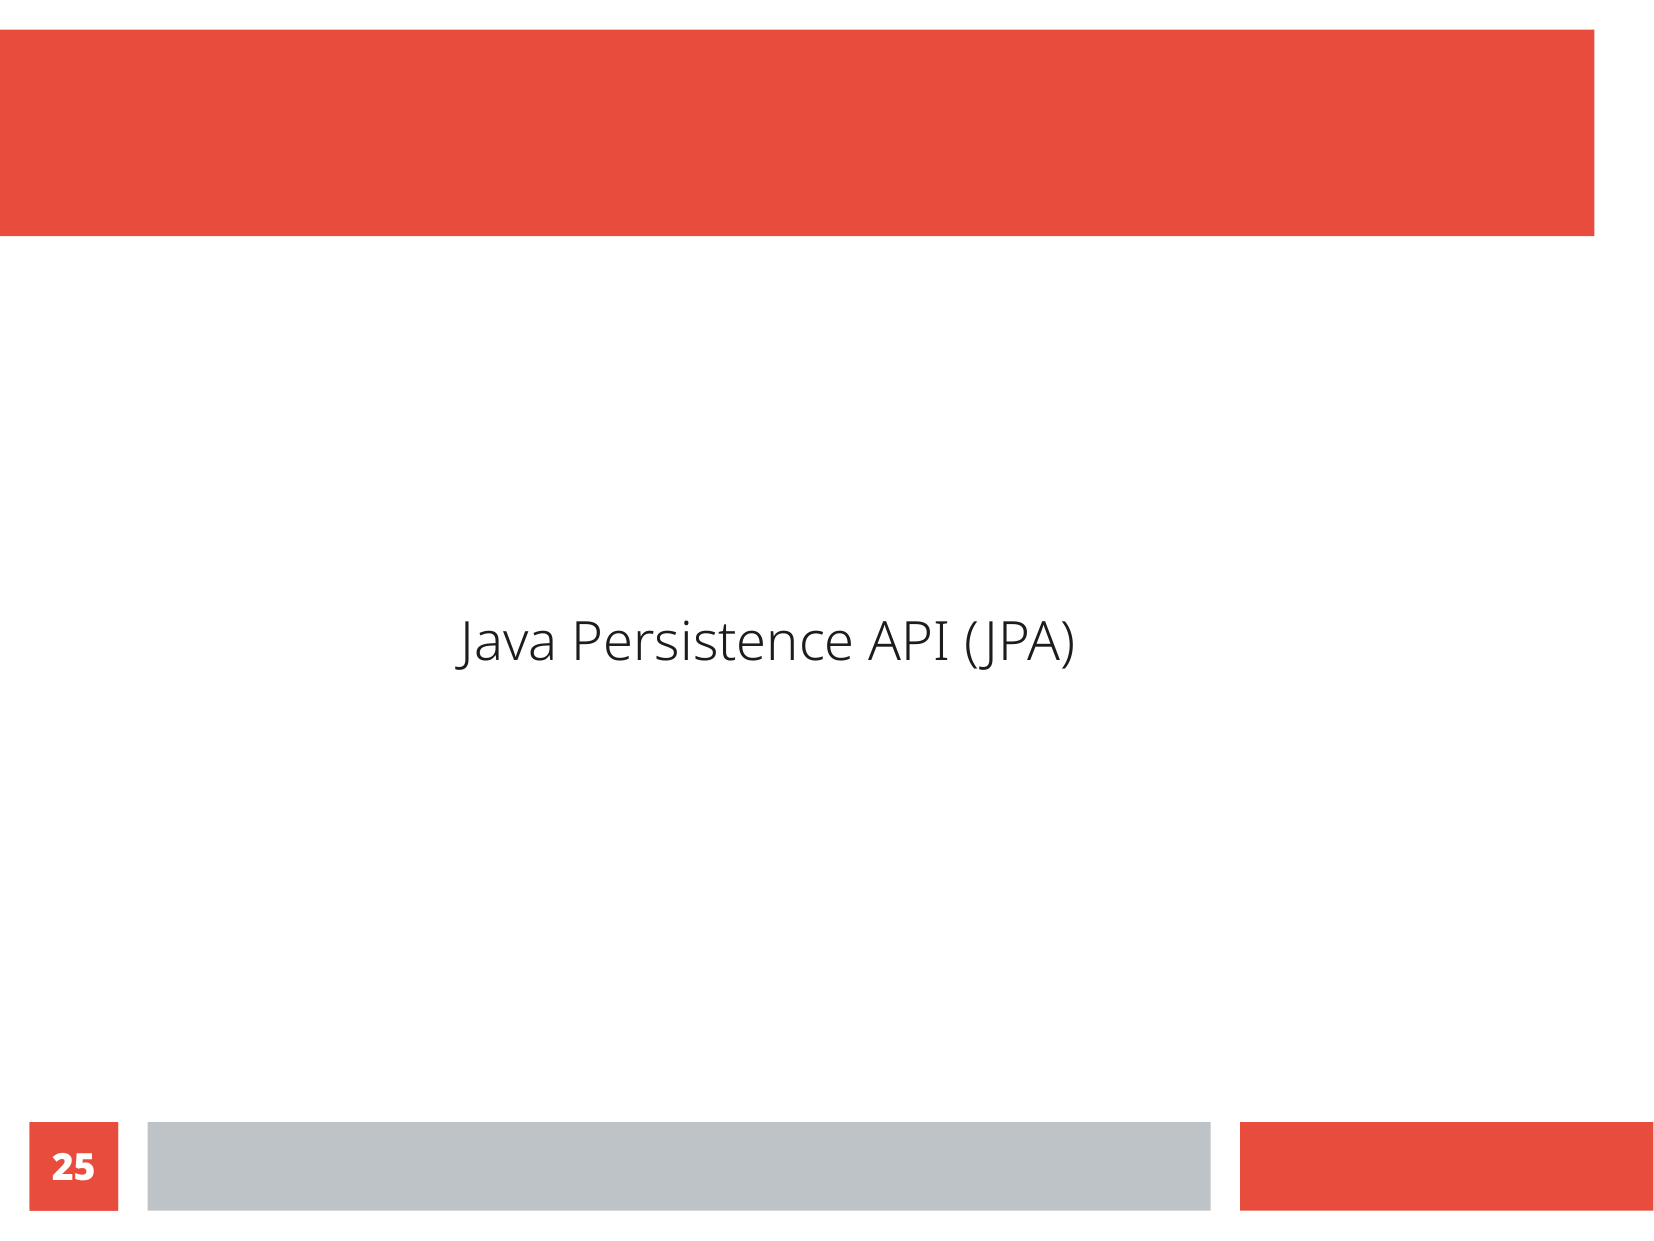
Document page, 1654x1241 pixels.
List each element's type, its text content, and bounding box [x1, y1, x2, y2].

subtitle Java Persistence API (JPA) [460, 602, 1193, 686]
